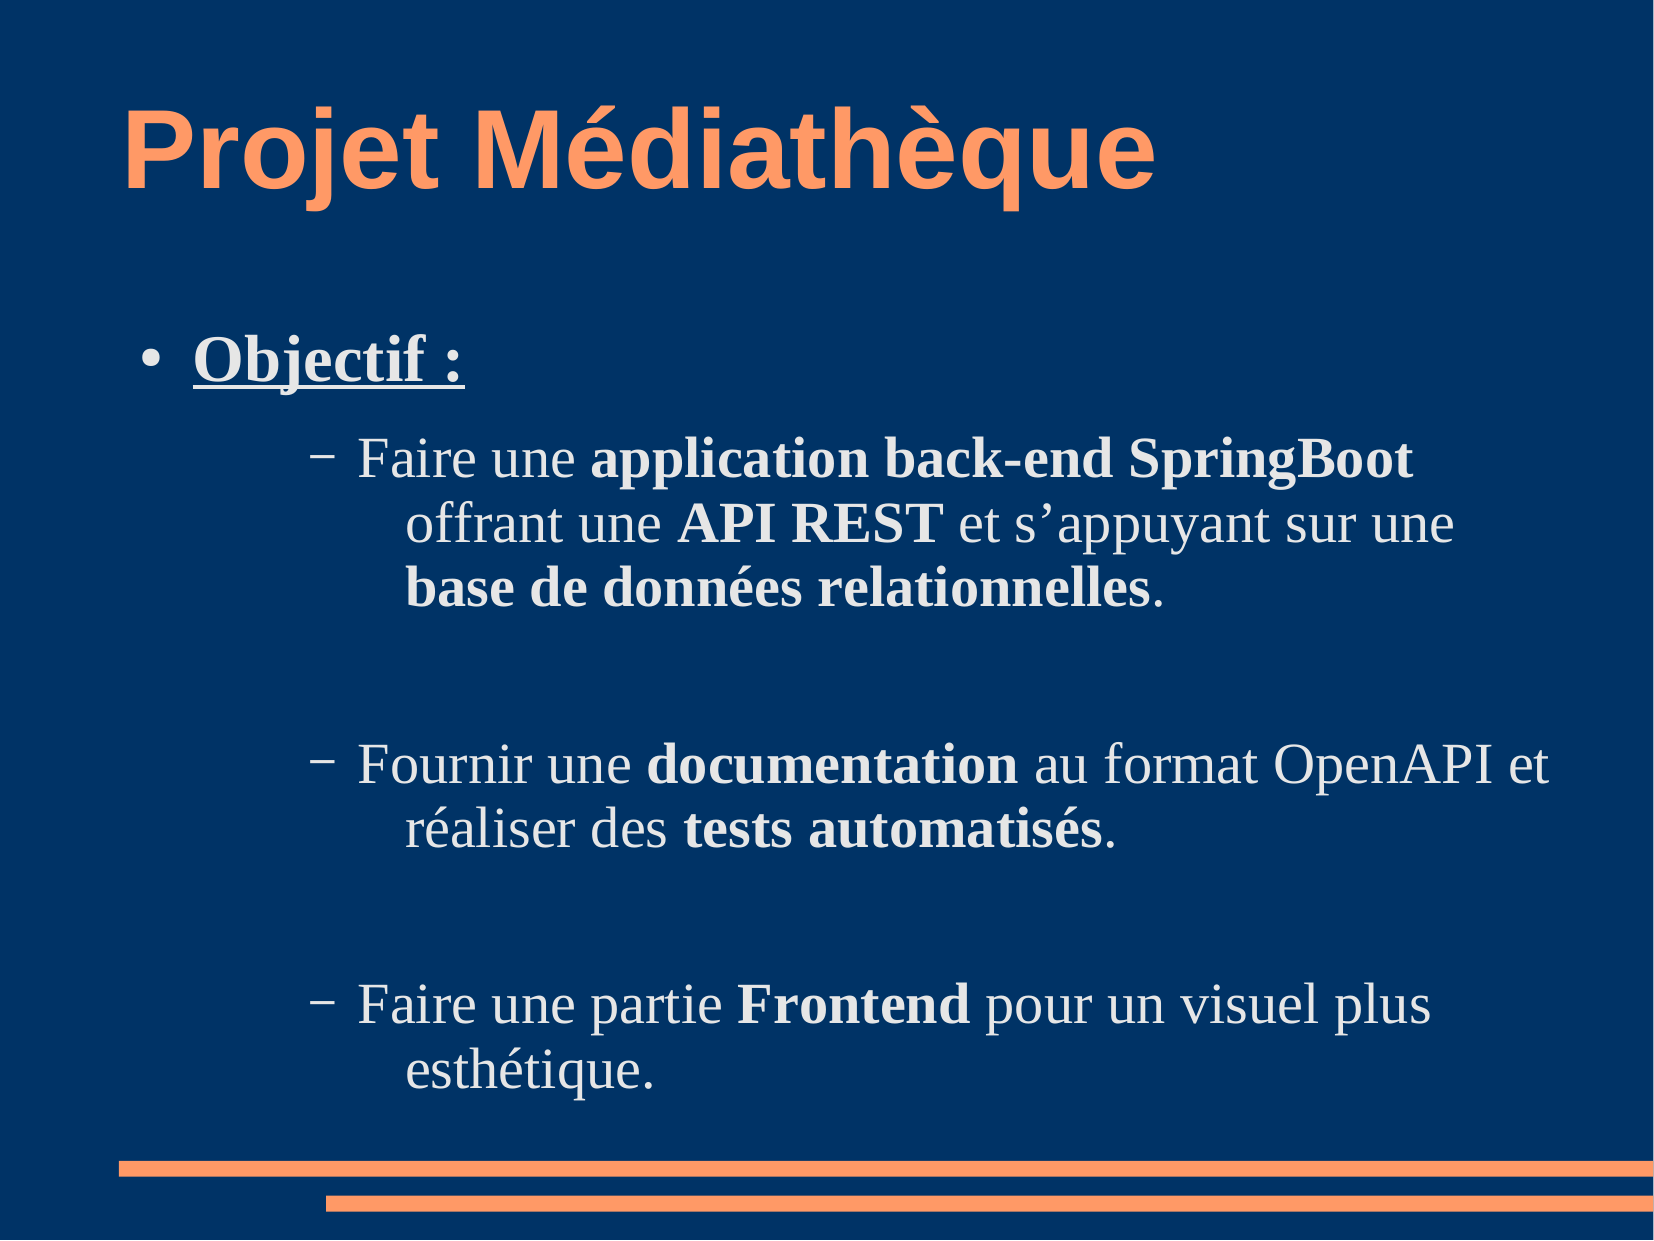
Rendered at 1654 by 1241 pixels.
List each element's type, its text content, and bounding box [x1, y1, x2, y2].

list Objectif : Faire une application back-end SpringBoot offrant une API REST et s’appuyant sur une base de données relationnelles. Fournir une documentation au format OpenAPI et réaliser des tests automatisés. Faire une partie Frontend pour un visuel plus esthétique. [121, 322, 1561, 1132]
title Projet Médiathèque [121, 46, 1534, 254]
